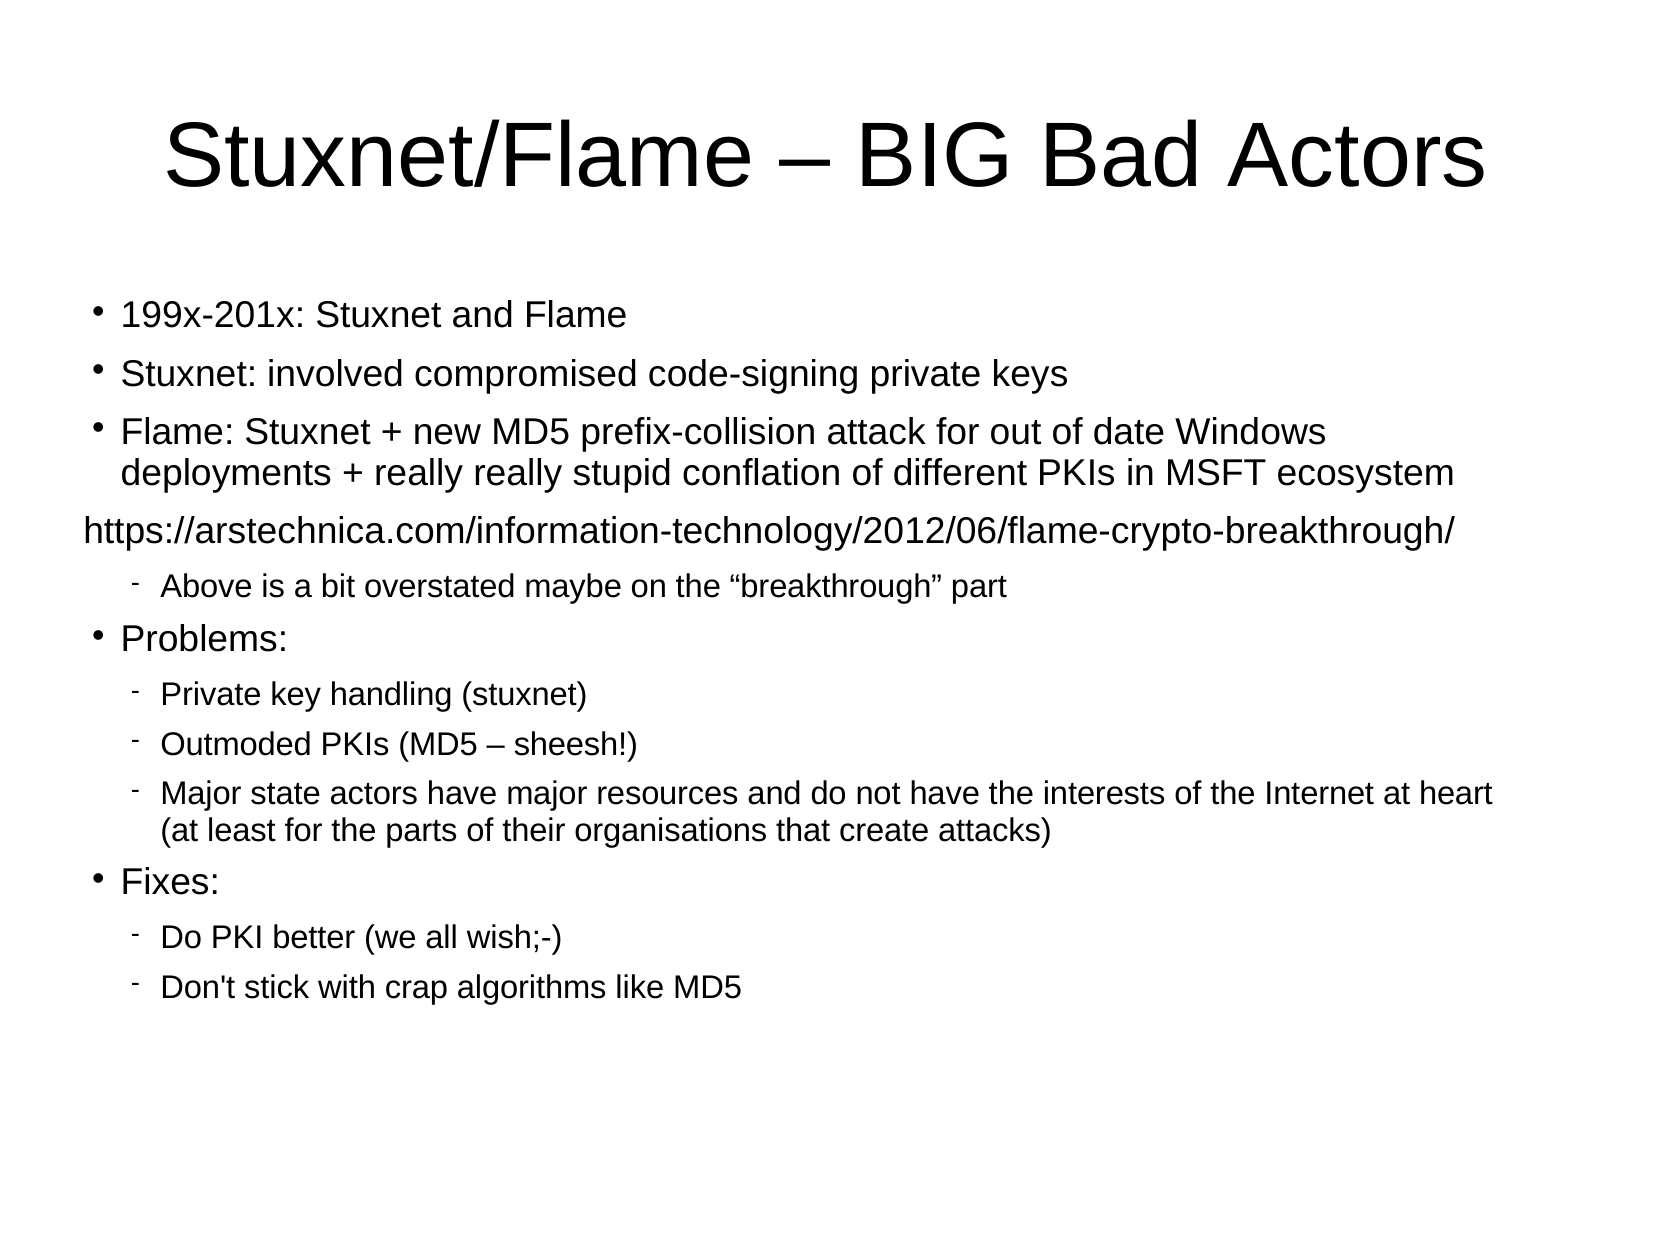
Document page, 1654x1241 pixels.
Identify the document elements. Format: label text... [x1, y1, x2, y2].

list 199x-201x: Stuxnet and Flame Stuxnet: involved compromised code-signing private keys Flame: Stuxnet + new MD5 prefix-collision attack for out of date Windows deployments + really really stupid conflation of different PKIs in MSFT ecosystem https://arstechnica.com/information-technology/2012/06/flame-crypto-breakthrough/ Above is a bit overstated maybe on the “breakthrough” part Problems: Private key handling (stuxnet) Outmoded PKIs (MD5 – sheesh!) Major state actors have major resources and do not have the interests of the Internet at heart (at least for the parts of their organisations that create attacks) Fixes: Do PKI better (we all wish;-) Don't stick with crap algorithms like MD5 [82, 290, 1538, 1010]
title Stuxnet/Flame – BIG Bad Actors [82, 49, 1571, 257]
